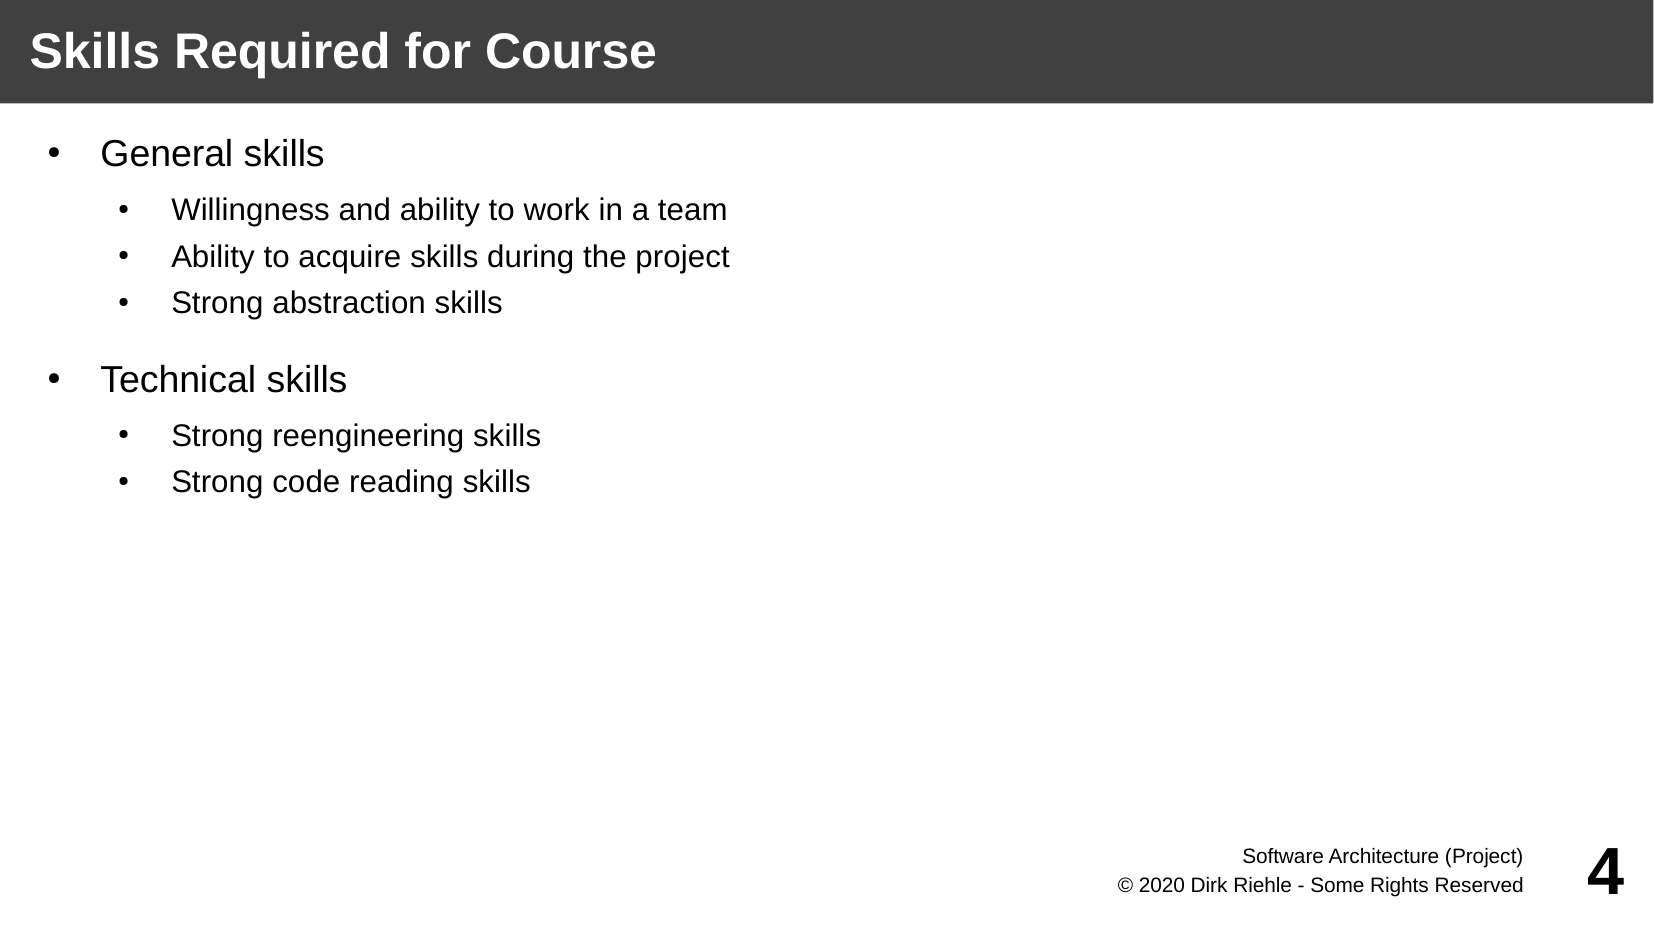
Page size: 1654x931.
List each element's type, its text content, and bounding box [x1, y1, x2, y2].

list General skills Willingness and ability to work in a team Ability to acquire skills during the project Strong abstraction skills Technical skills Strong reengineering skills Strong code reading skills [29, 132, 1625, 813]
title Skills Required for Course [0, 0, 1654, 104]
